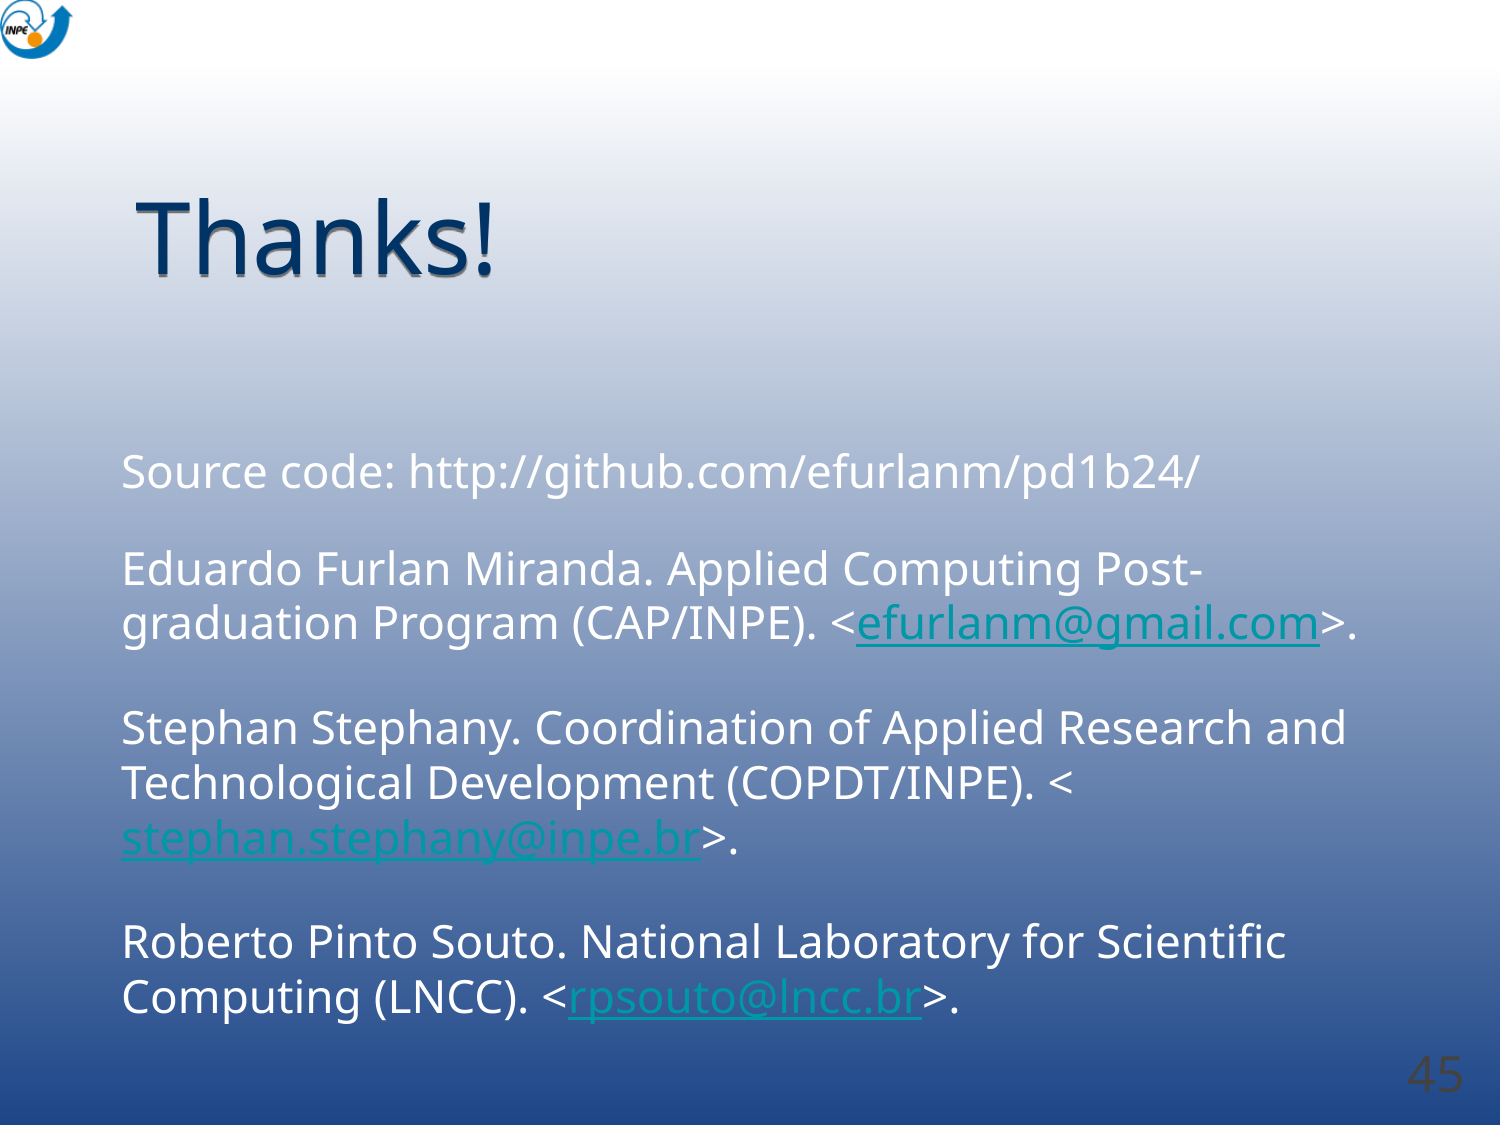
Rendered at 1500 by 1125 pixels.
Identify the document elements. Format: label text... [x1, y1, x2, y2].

picture [0, 0, 73, 59]
title Thanks! [106, 59, 1413, 410]
list Source code: http://github.com/efurlanm/pd1b24/ Eduardo Furlan Miranda. Applied Computing Post-graduation Program (CAP/INPE). <efurlanm@gmail.com>. Stephan Stephany. Coordination of Applied Research and Technological Development (COPDT/INPE). <stephan.stephany@inpe.br>. Roberto Pinto Souto. National Laboratory for Scientific Computing (LNCC). <rpsouto@lncc.br>. [106, 423, 1413, 1050]
slide_number 1 [1389, 1033, 1480, 1120]
